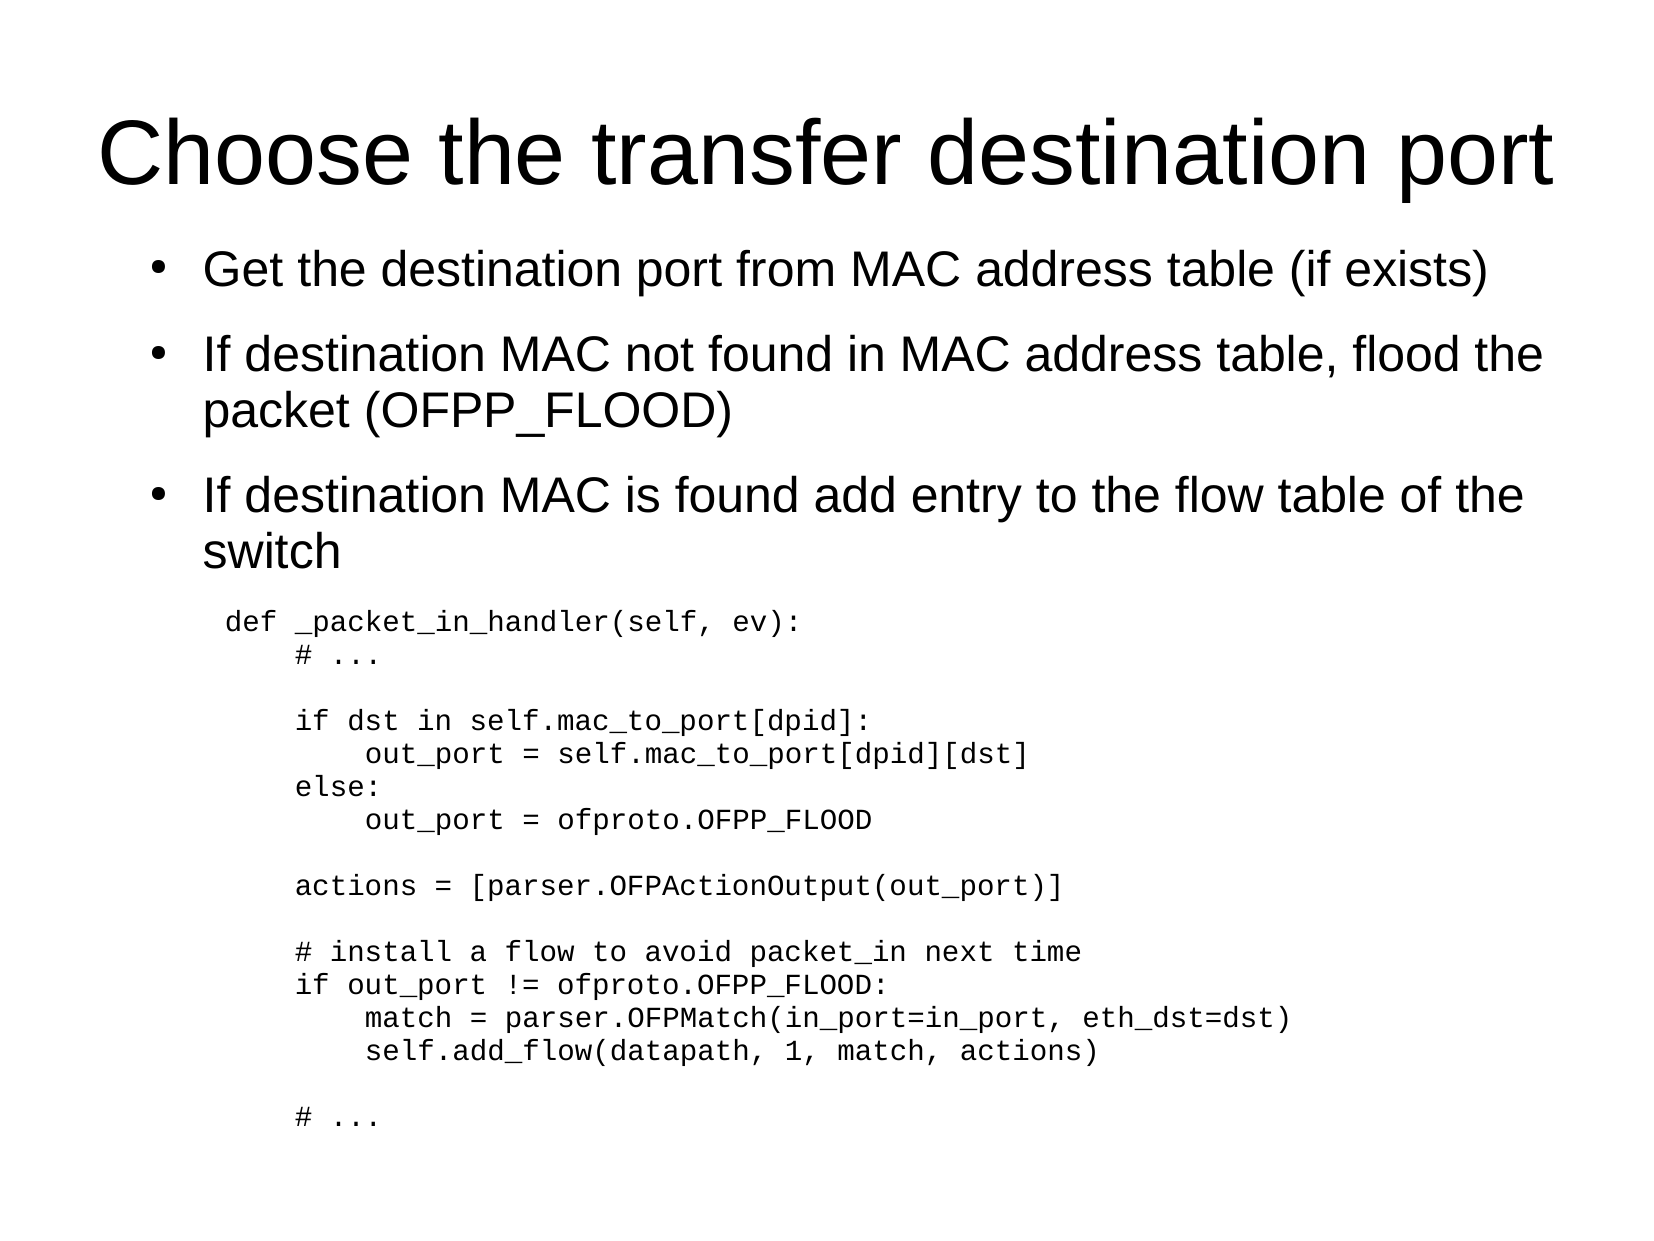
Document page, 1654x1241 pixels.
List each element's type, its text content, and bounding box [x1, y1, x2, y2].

title Choose the transfer destination port [82, 49, 1571, 257]
text_box def _packet_in_handler(self, ev): # ... if dst in self.mac_to_port[dpid]: out_port = self.mac_to_port[dpid][dst] else: out_port = ofproto.OFPP_FLOOD actions = [parser.OFPActionOutput(out_port)] # install a flow to avoid packet_in next time if out_port != ofproto.OFPP_FLOOD: match = parser.OFPMatch(in_port=in_port, eth_dst=dst) self.add_flow(datapath, 1, match, actions) # ... [210, 600, 1486, 1171]
list Get the destination port from MAC address table (if exists) If destination MAC not found in MAC address table, flood the packet (OFPP_FLOOD) If destination MAC is found add entry to the flow table of the switch [131, 240, 1621, 961]
